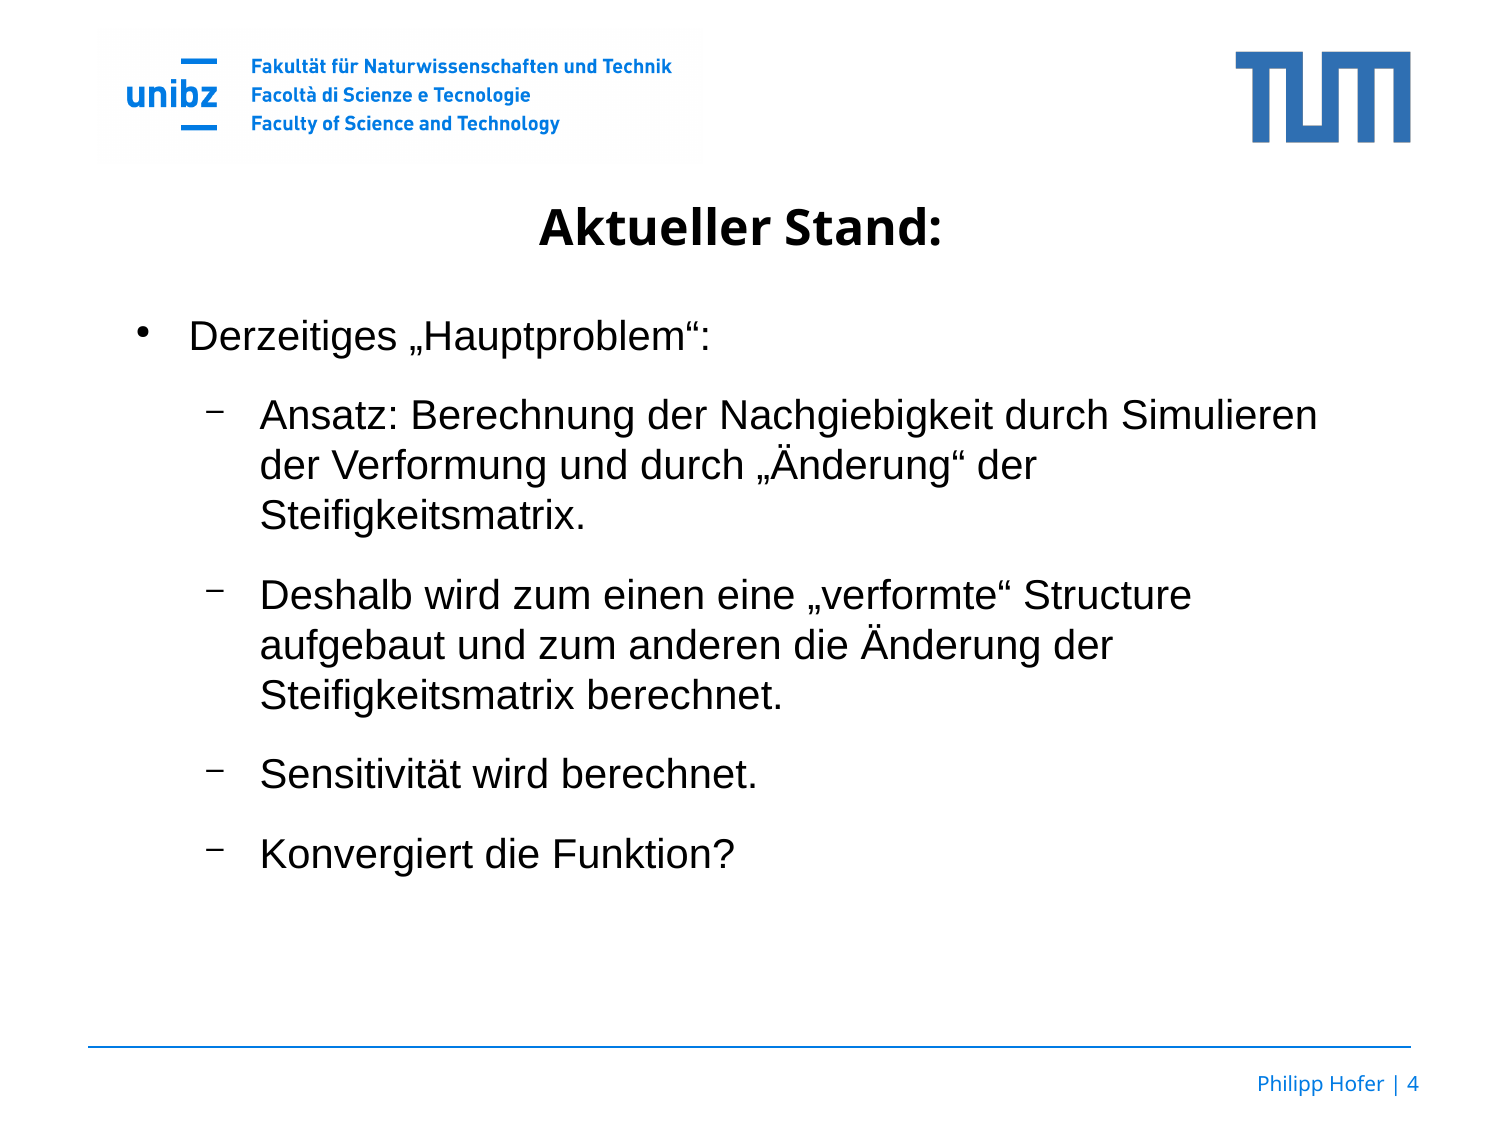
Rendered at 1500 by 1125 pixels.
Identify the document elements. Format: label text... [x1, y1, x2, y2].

text_box Derzeitiges „Hauptproblem“: Ansatz: Berechnung der Nachgiebigkeit durch Simulieren der Verformung und durch „Änderung“ der Steifigkeitsmatrix. Deshalb wird zum einen eine „verformte“ Structure aufgebaut und zum anderen die Änderung der Steifigkeitsmatrix berechnet. Sensitivität wird berechnet. Konvergiert die Funktion? [103, 221, 1335, 957]
picture [1145, 0, 1500, 233]
picture [97, 28, 703, 164]
text_box Aktueller Stand: [103, 137, 1397, 300]
